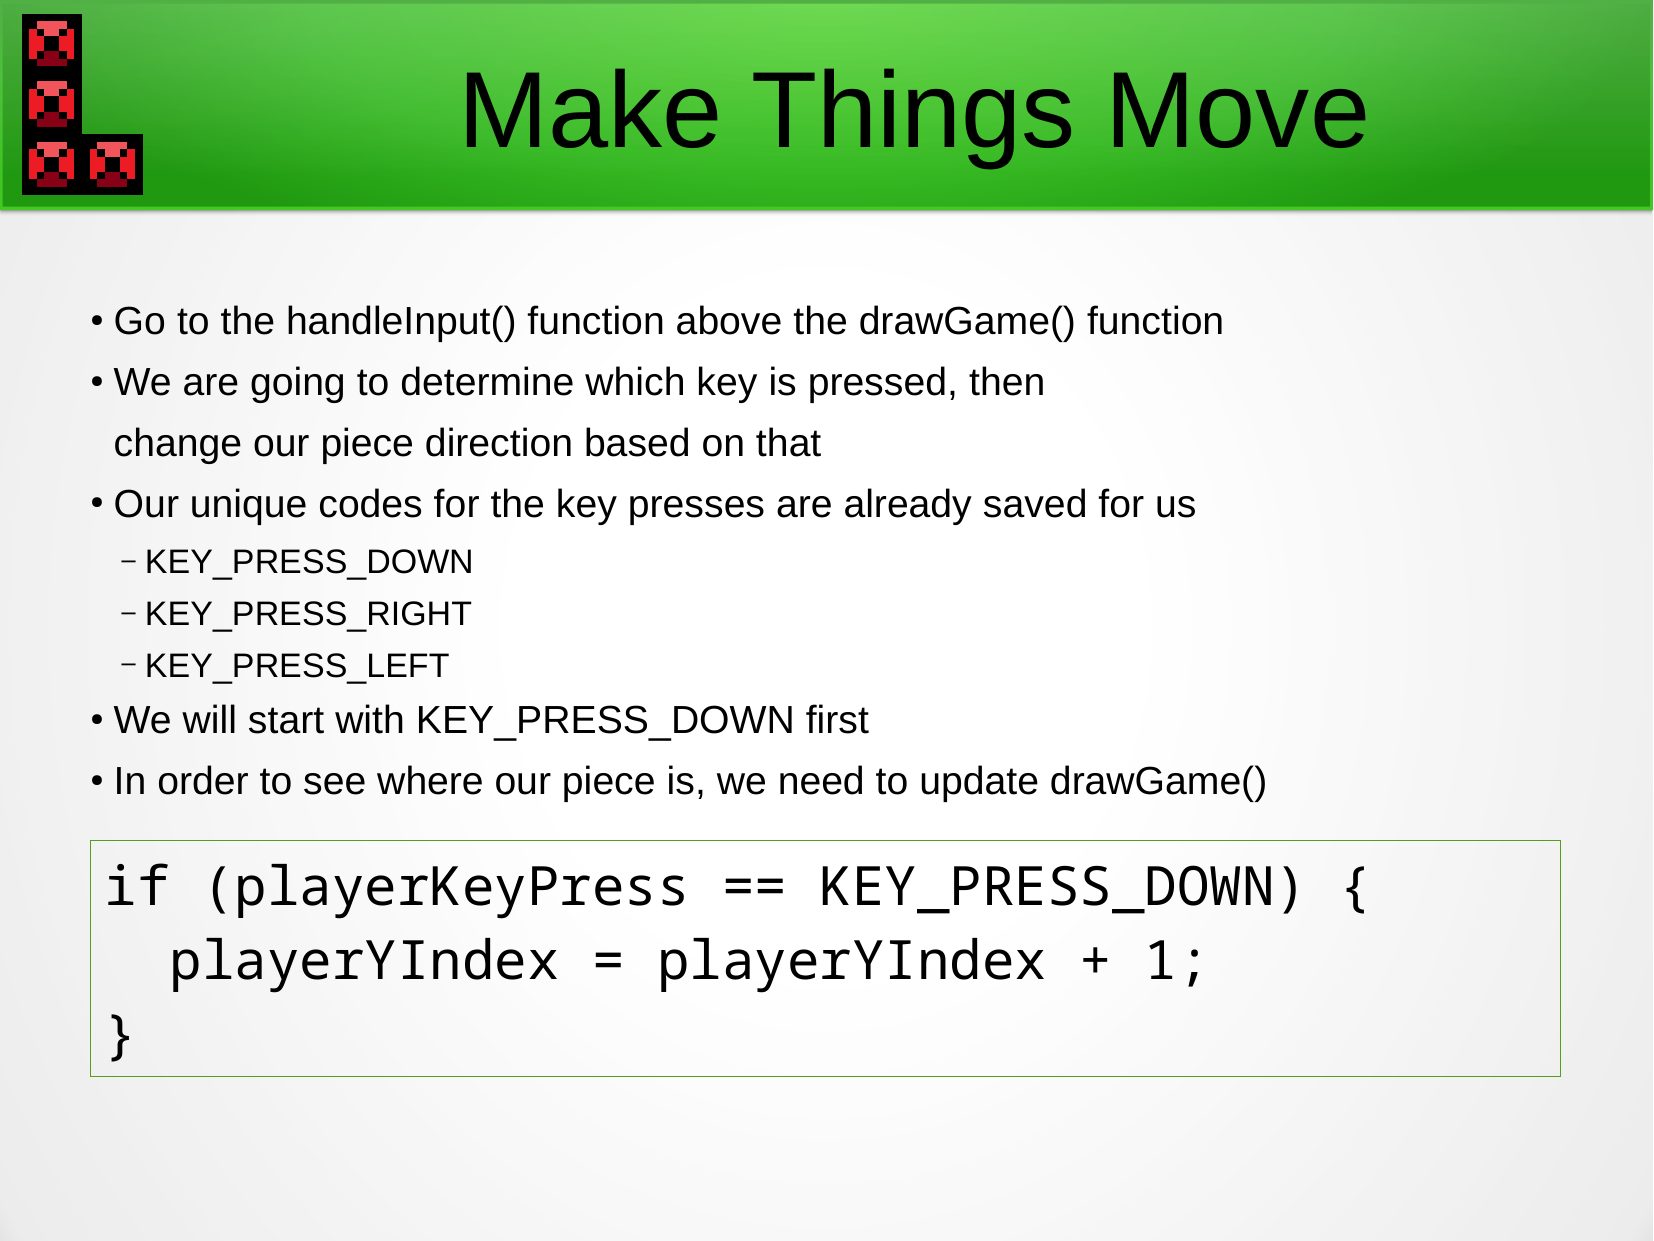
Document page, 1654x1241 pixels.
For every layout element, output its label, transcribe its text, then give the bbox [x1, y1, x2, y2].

list Go to the handleInput() function above the drawGame() function We are going to determine which key is pressed, then change our piece direction based on that Our unique codes for the key presses are already saved for us KEY_PRESS_DOWN KEY_PRESS_RIGHT KEY_PRESS_LEFT We will start with KEY_PRESS_DOWN first In order to see where our piece is, we need to update drawGame() [82, 299, 1591, 811]
picture [22, 14, 143, 195]
text_box if (playerKeyPress == KEY_PRESS_DOWN) { playerYIndex = playerYIndex + 1; } [90, 840, 1561, 1066]
title Make Things Move [195, 30, 1636, 190]
